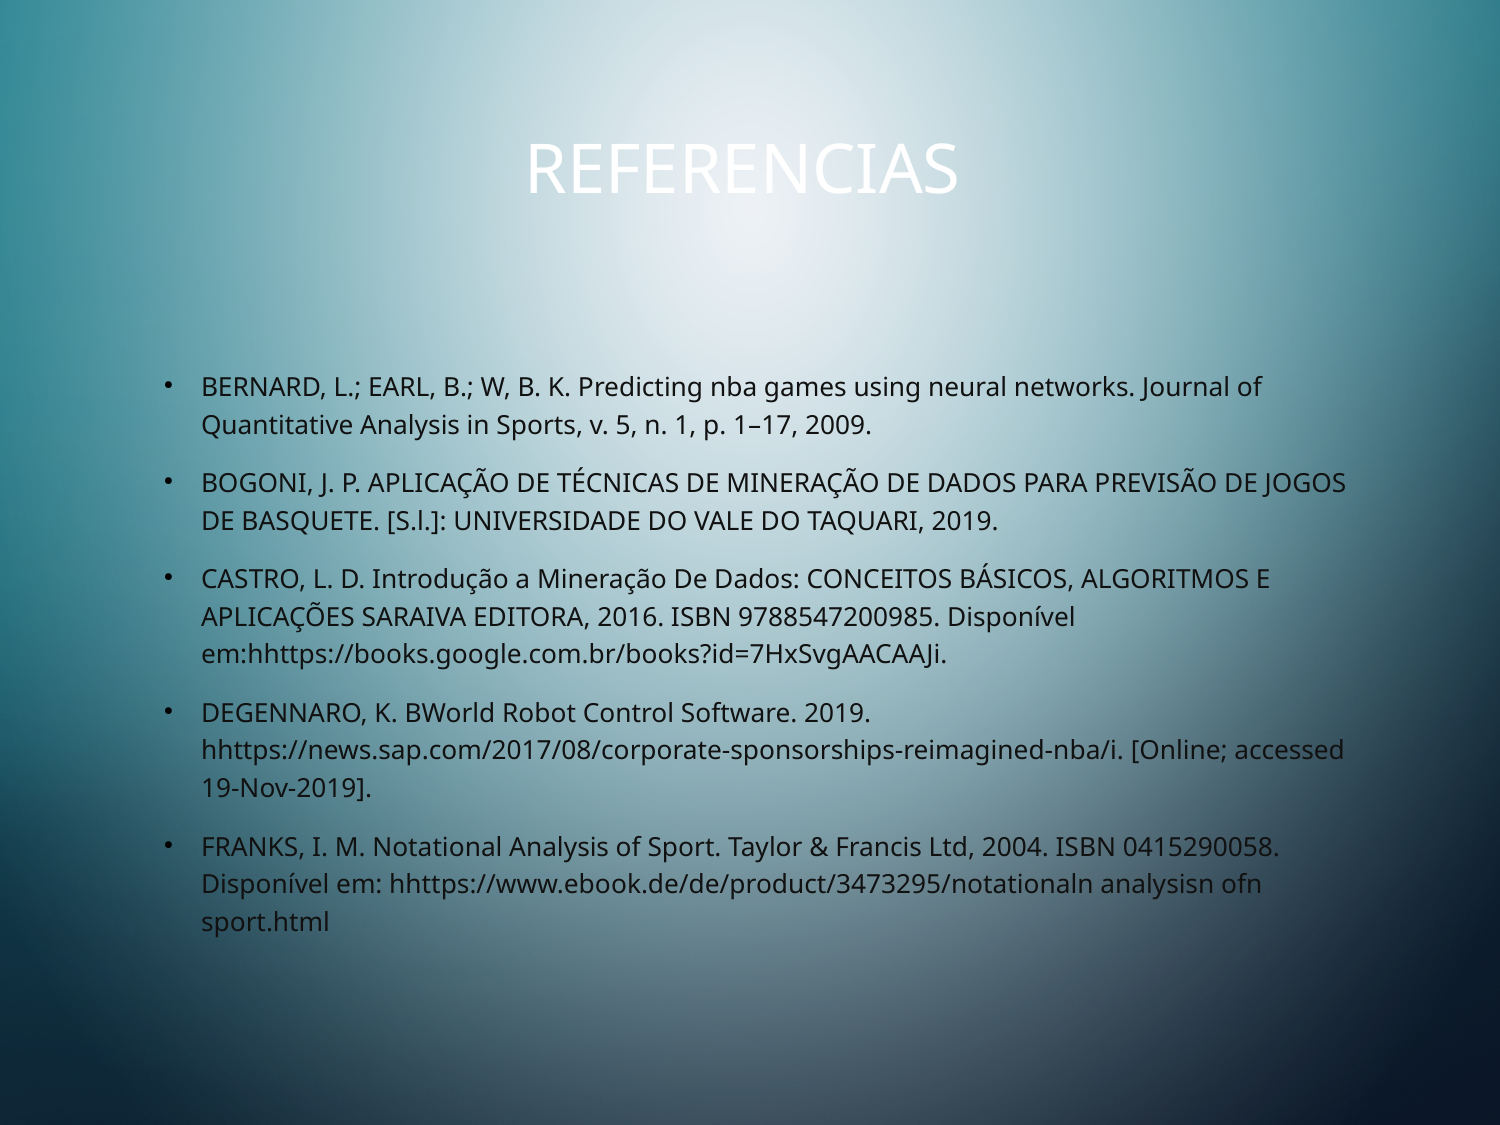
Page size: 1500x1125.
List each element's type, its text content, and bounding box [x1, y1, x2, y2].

title [140, 216, 1360, 317]
title Referencias [151, 106, 1371, 237]
list BERNARD, L.; EARL, B.; W, B. K. Predicting nba games using neural networks. Journal of Quantitative Analysis in Sports, v. 5, n. 1, p. 1–17, 2009. BOGONI, J. P. APLICAÇÃO DE TÉCNICAS DE MINERAÇÃO DE DADOS PARA PREVISÃO DE JOGOS DE BASQUETE. [S.l.]: UNIVERSIDADE DO VALE DO TAQUARI, 2019. CASTRO, L. D. Introdução a Mineração De Dados: CONCEITOS BÁSICOS, ALGORITMOS E APLICAÇÕES SARAIVA EDITORA, 2016. ISBN 9788547200985. Disponível em:hhttps://books.google.com.br/books?id=7HxSvgAACAAJi. DEGENNARO, K. BWorld Robot Control Software. 2019. hhttps://news.sap.com/2017/08/corporate-sponsorships-reimagined-nba/i. [Online; accessed 19-Nov-2019]. FRANKS, I. M. Notational Analysis of Sport. Taylor & Francis Ltd, 2004. ISBN 0415290058. Disponível em: hhttps://www.ebook.de/de/product/3473295/notationaln analysisn ofn sport.html [151, 364, 1371, 945]
picture [0, 0, 1500, 1125]
